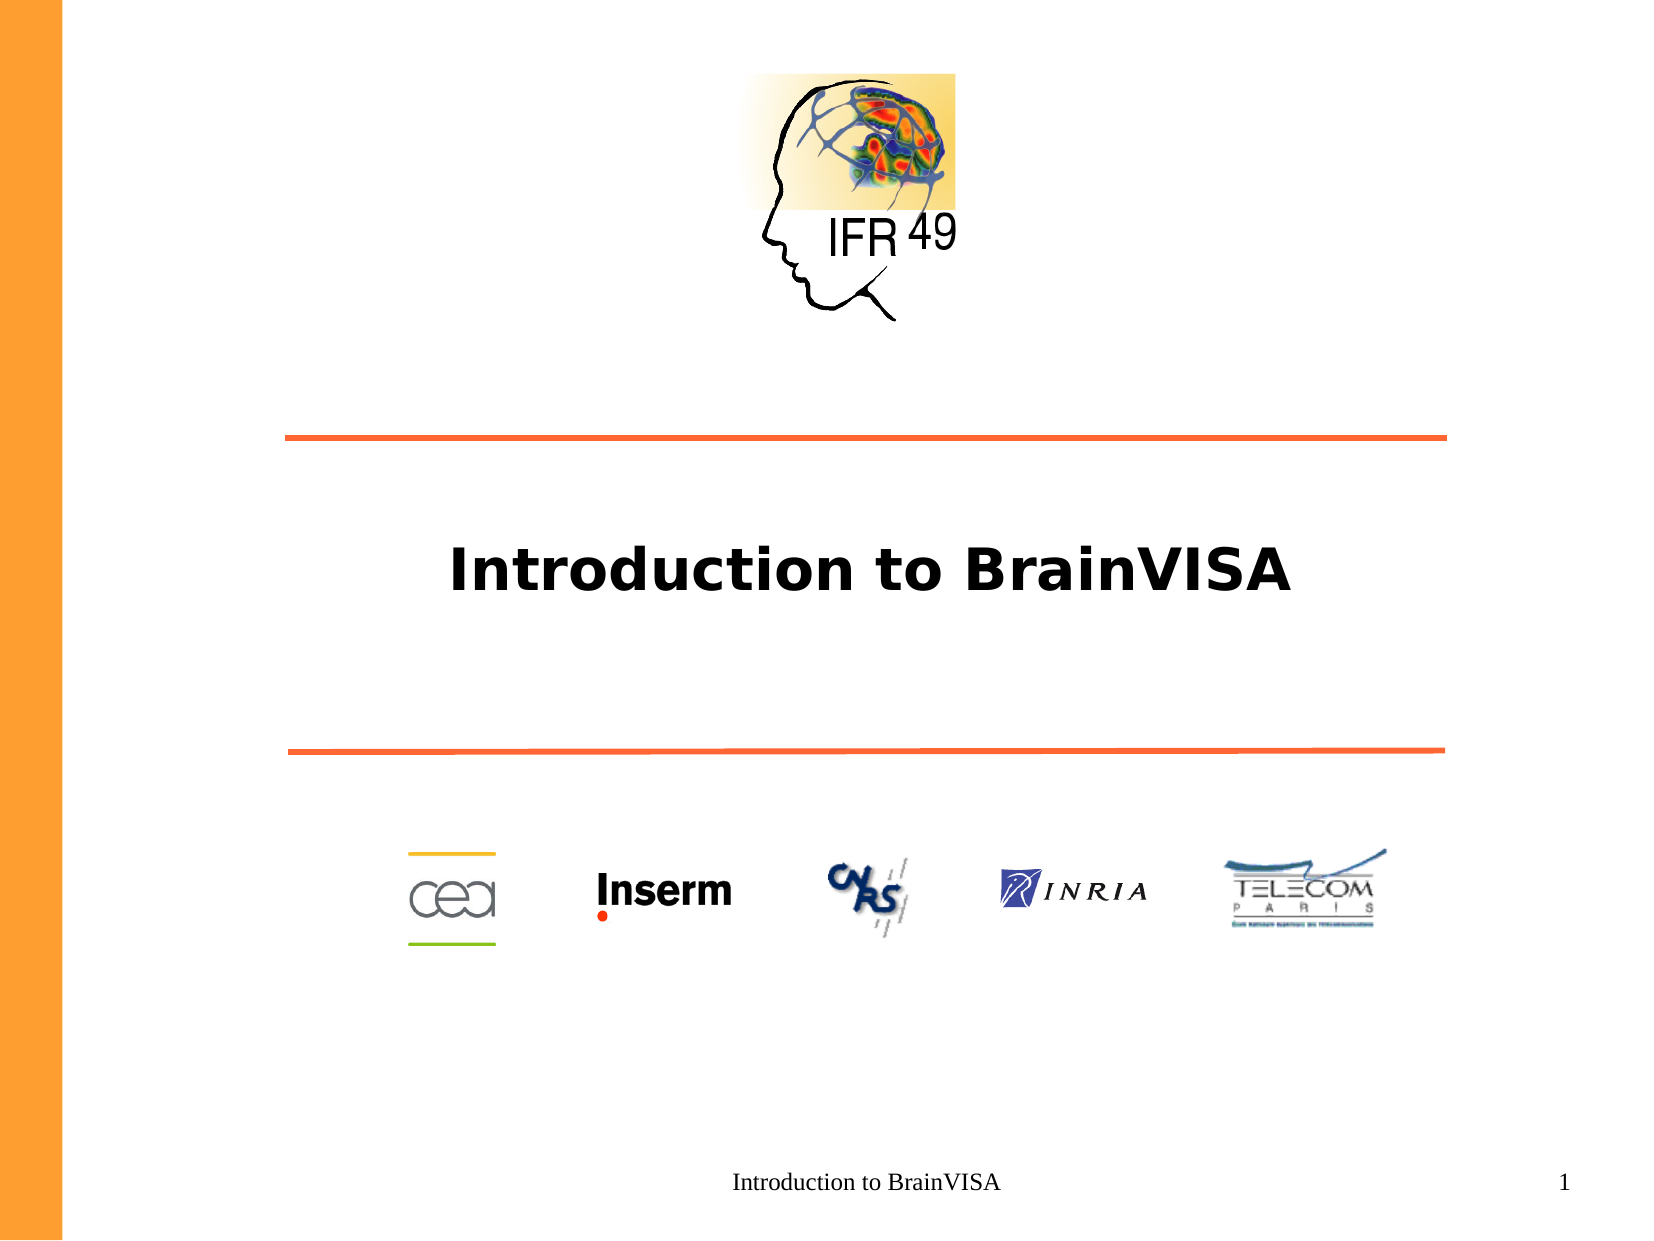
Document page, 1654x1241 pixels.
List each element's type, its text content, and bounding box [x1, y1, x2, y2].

picture [1000, 868, 1147, 908]
picture [828, 857, 910, 939]
picture [597, 873, 733, 924]
picture [1222, 842, 1389, 936]
picture [408, 852, 496, 946]
picture [694, 65, 956, 361]
title Introduction to BrainVISA [294, 466, 1447, 674]
